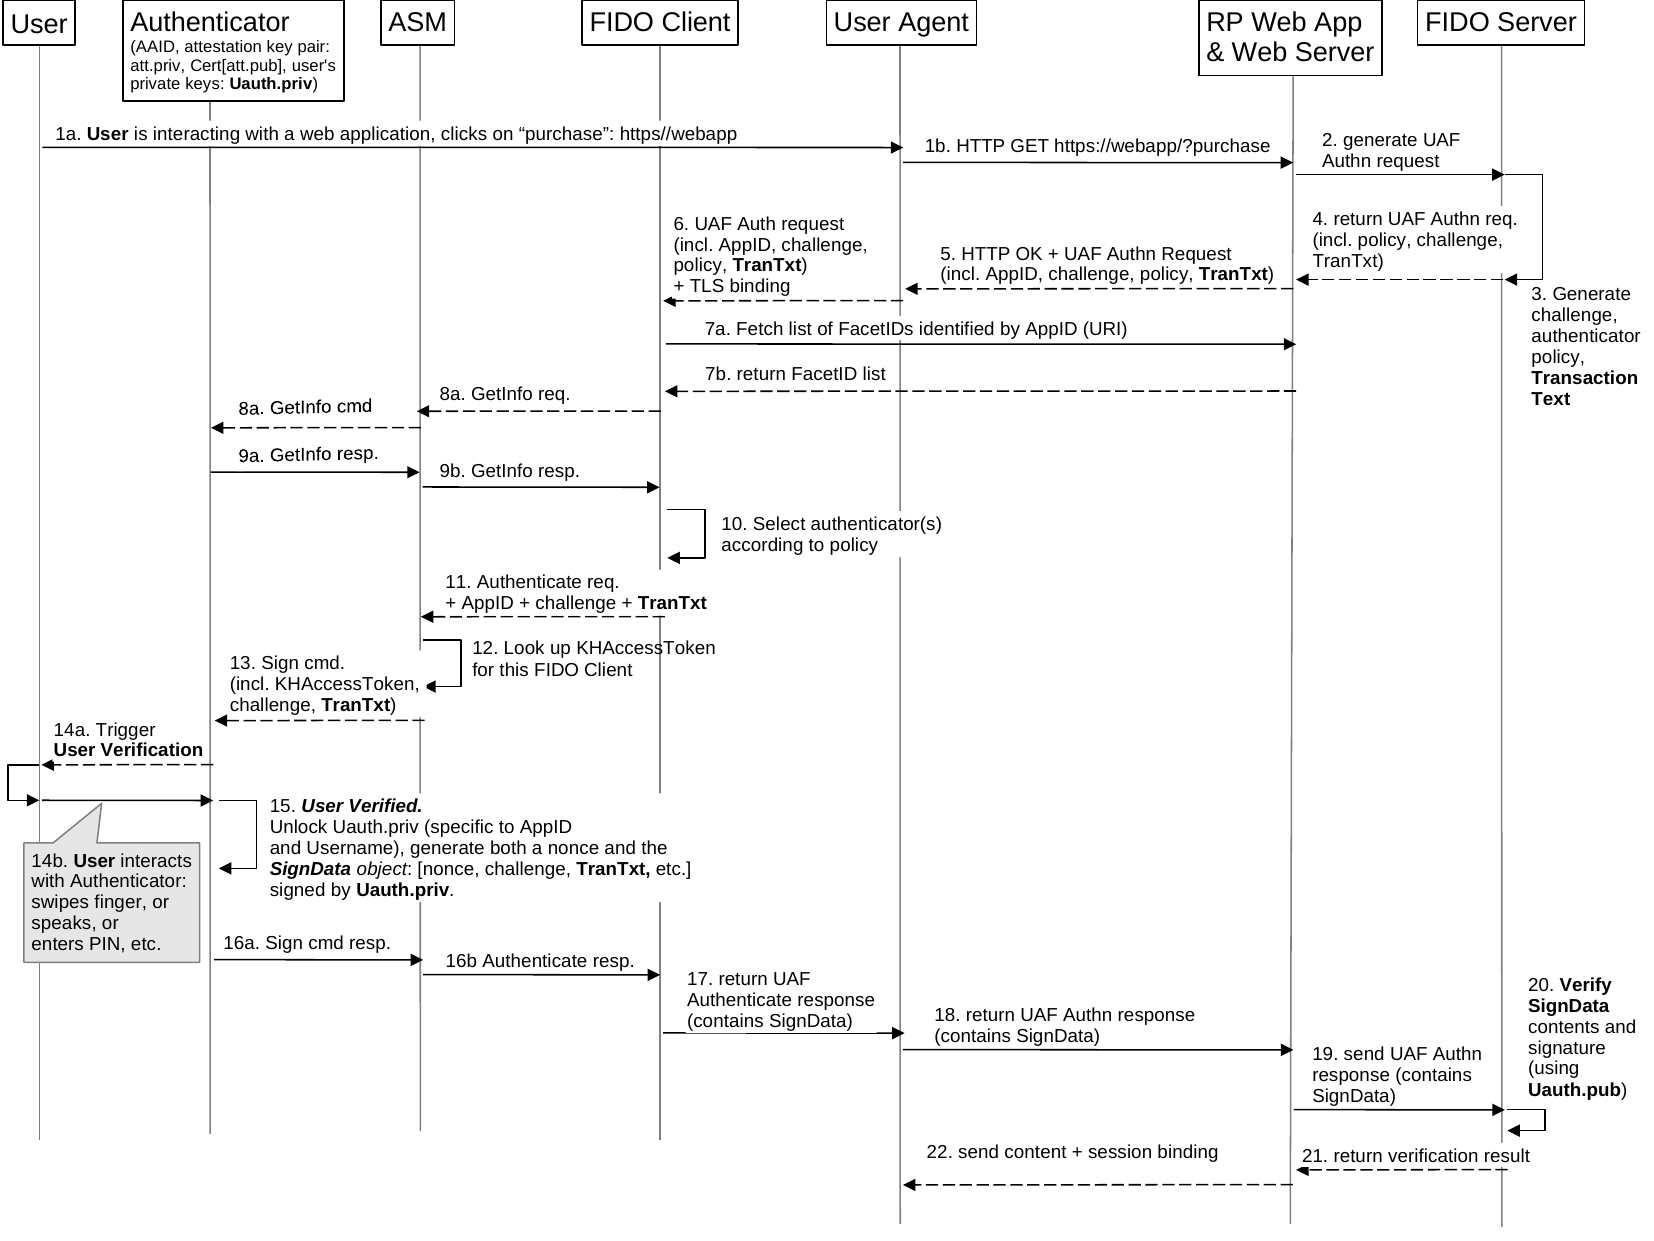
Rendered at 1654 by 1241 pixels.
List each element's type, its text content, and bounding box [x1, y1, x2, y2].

text_box User Agent [826, 0, 977, 46]
text_box 2. generate UAF Authn request [1320, 126, 1482, 173]
text_box FIDO Client [582, 0, 739, 46]
text_box 1a. User is interacting with a web application, clicks on “purchase”: https//webapp [53, 120, 739, 146]
text_box 8a. GetInfo req. [438, 380, 638, 405]
text_box 12. Look up KHAccessToken for this FIDO Client [470, 635, 657, 681]
text_box Authenticator (AAID, attestation key pair: att.priv, Cert[att.pub], user's private keys: Uauth.priv) [122, 0, 345, 101]
text_box 7b. return FacetID list [703, 360, 897, 385]
text_box 20. Verify SignData contents and signature (using Uauth.pub) [1526, 971, 1639, 1102]
text_box 21. return verification result [1300, 1142, 1532, 1167]
text_box RP Web App & Web Server [1198, 0, 1382, 76]
text_box 5. HTTP OK + UAF Authn Request (incl. AppID, challenge, policy, TranTxt) [938, 240, 1276, 287]
text_box 14b. User interacts with Authenticator: swipes finger, or speaks, or enters PIN, etc. [23, 803, 200, 963]
text_box 19. send UAF Authn response (contains SignData) [1310, 1040, 1480, 1086]
text_box 6. UAF Auth request (incl. AppID, challenge, policy, TranTxt) + TLS binding [671, 210, 875, 299]
text_box 16a. Sign cmd resp. [221, 929, 393, 956]
text_box ASM [380, 0, 455, 46]
text_box 1b. HTTP GET https://webapp/?purchase [923, 132, 1273, 158]
text_box 8a. GetInfo cmd [236, 391, 406, 424]
text_box 22. send content + session binding [925, 1138, 1220, 1164]
text_box 11. Authenticate req. + AppID + challenge + TranTxt [443, 569, 709, 616]
text_box 9b. GetInfo resp. [438, 457, 638, 482]
text_box 14a. Trigger User Verification [52, 716, 202, 762]
text_box FIDO Server [1417, 0, 1585, 46]
text_box 13. Sign cmd. (incl. KHAccessToken, challenge, TranTxt) [228, 650, 427, 718]
text_box User [3, 0, 76, 46]
text_box 4. return UAF Authn req. (incl. policy, challenge, TranTxt) [1310, 206, 1520, 274]
text_box 15. User Verified. Unlock Uauth.priv (specific to AppID and Username), generate both a nonce and the SignData object: [nonce, challenge, TranTxt, etc.] signed by Uauth.priv. [268, 793, 699, 903]
text_box 10. Select authenticator(s) according to policy [719, 511, 949, 558]
text_box 3. Generate challenge, authenticator policy, Transaction Text [1530, 280, 1643, 411]
text_box 18. return UAF Authn response (contains SignData) [932, 1001, 1203, 1048]
text_box 17. return UAF Authenticate response (contains SignData) [685, 965, 877, 1033]
text_box 7a. Fetch list of FacetIDs identified by AppID (URI) [703, 315, 1137, 340]
text_box 9a. GetInfo resp. [236, 438, 406, 472]
text_box 16b Authenticate resp. [444, 947, 637, 973]
